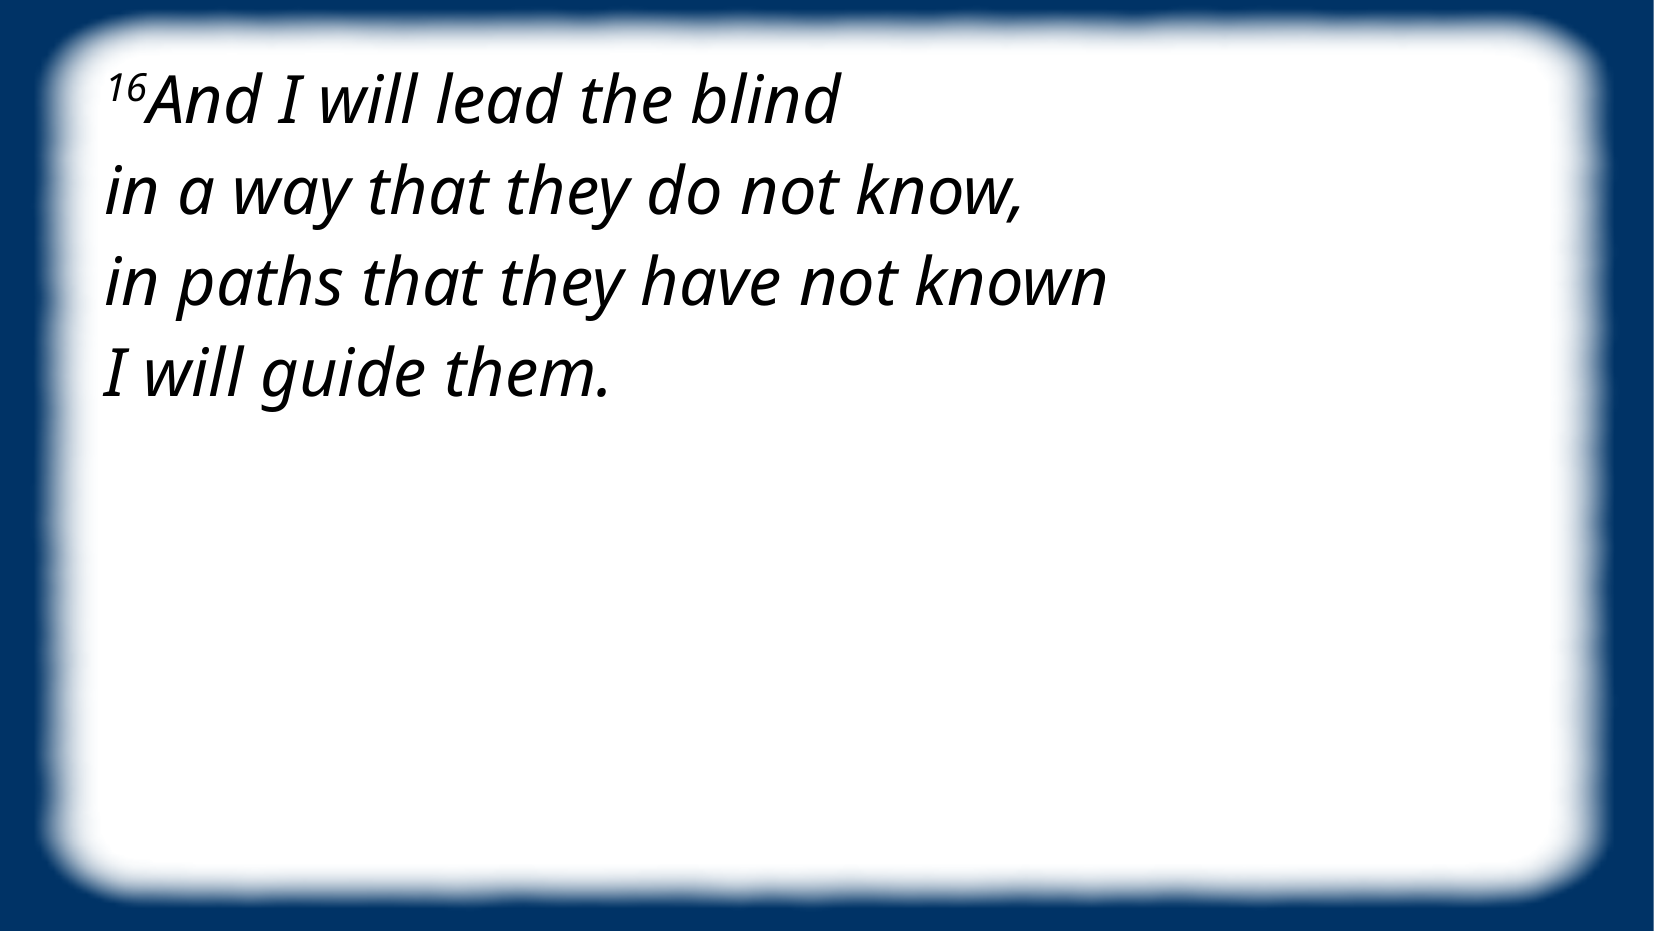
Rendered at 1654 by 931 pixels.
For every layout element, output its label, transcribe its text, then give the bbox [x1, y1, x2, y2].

picture [0, 0, 1654, 931]
text_box 16And I will lead the blind in a way that they do not know, in paths that they have not known I will guide them. [90, 45, 1561, 415]
